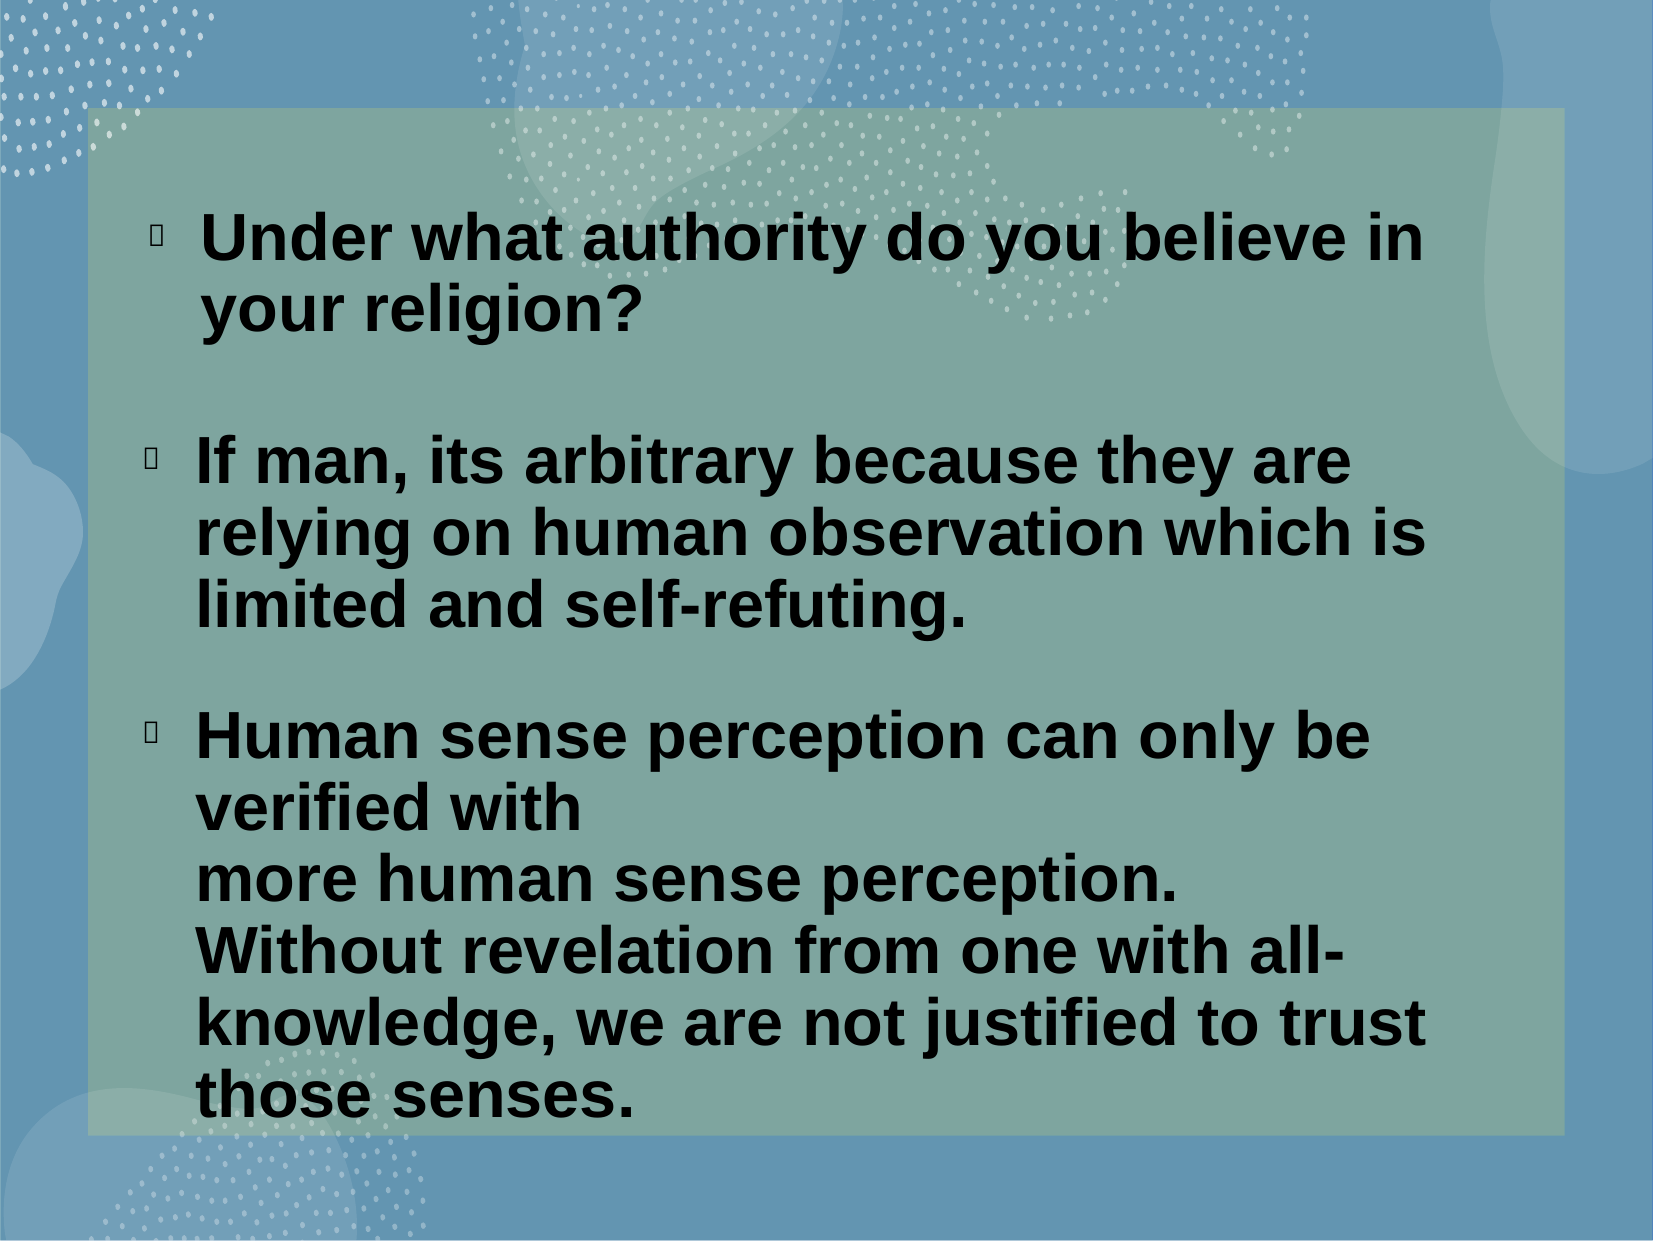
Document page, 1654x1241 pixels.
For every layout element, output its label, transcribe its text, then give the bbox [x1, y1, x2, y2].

text_box [0, 0, 1653, 1241]
list Under what authority do you believe in your religion? [129, 202, 1522, 362]
list If man, its arbitrary because they are relying on human observation which is limited and self-refuting. [124, 426, 1517, 662]
list Human sense perception can only be verified with more human sense perception. Without revelation from one with all-knowledge, we are not justified to trust those senses. [124, 700, 1517, 1064]
